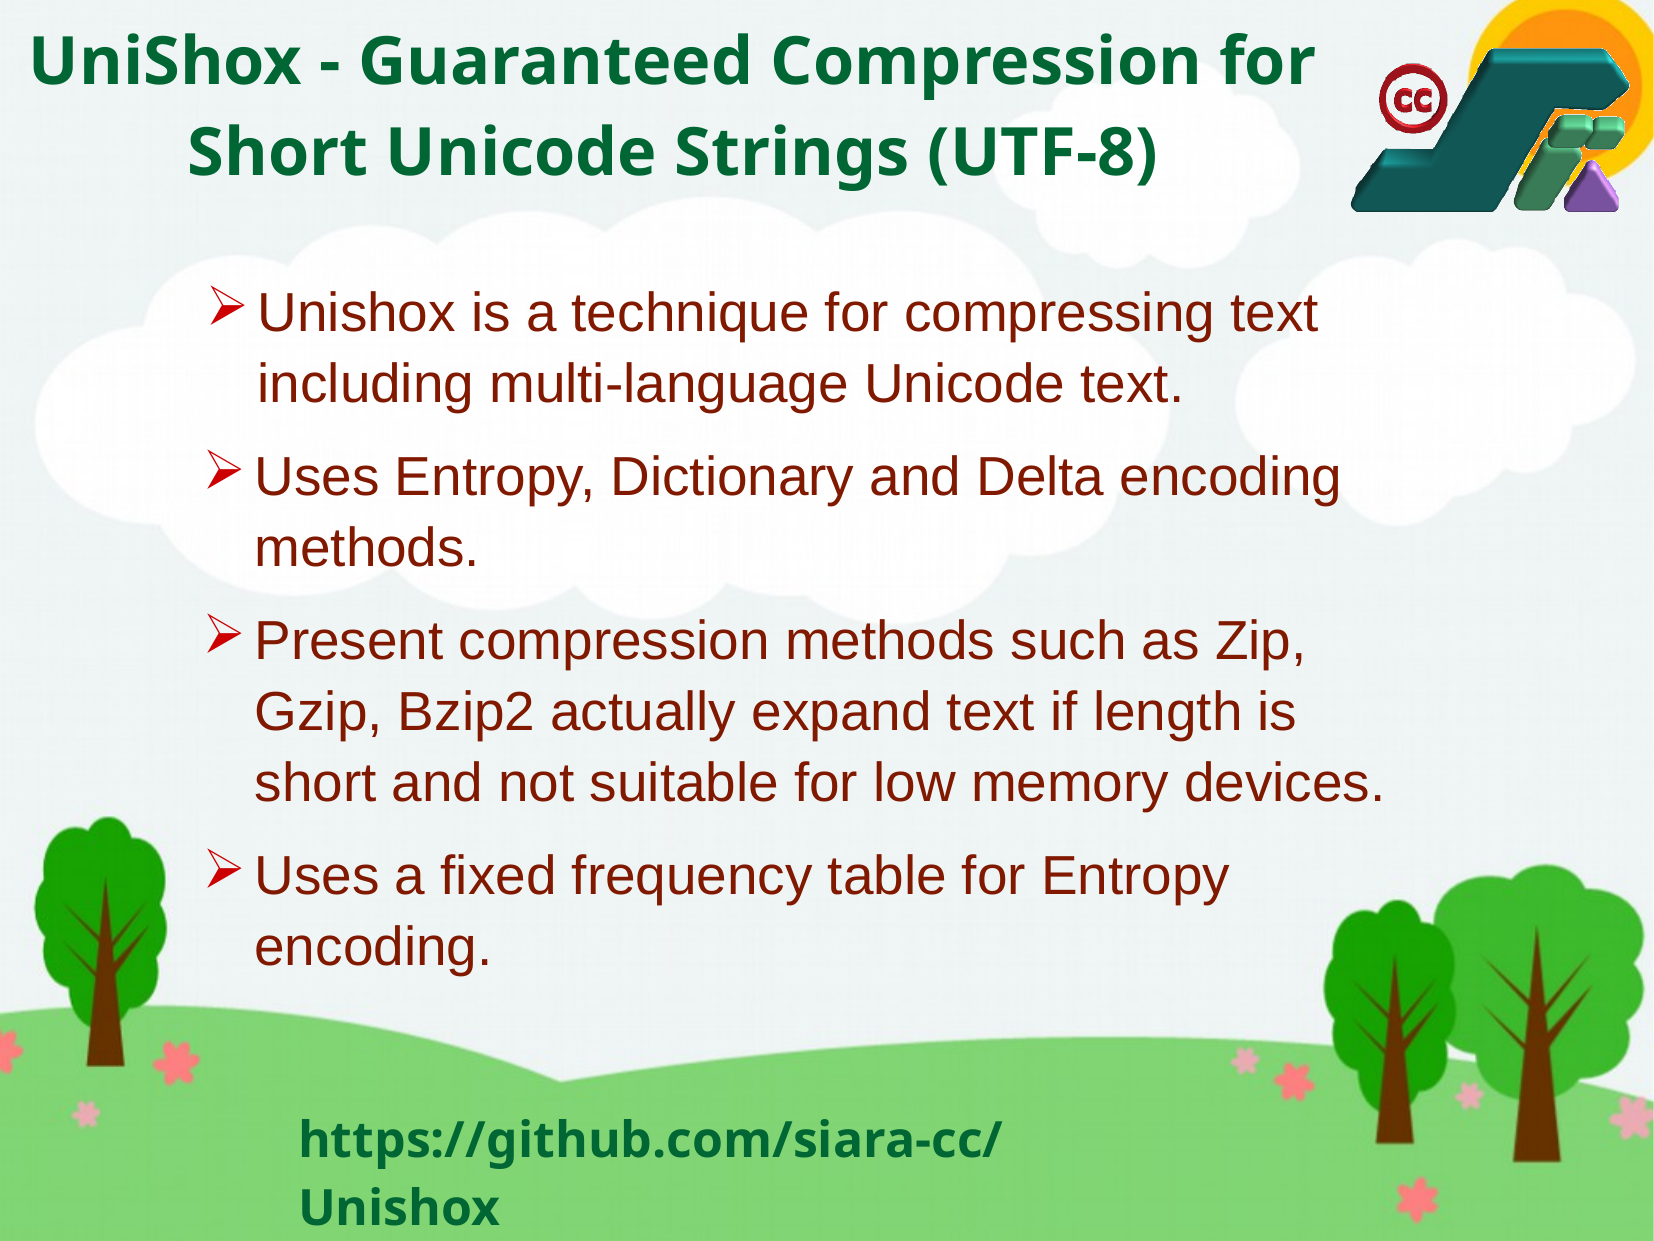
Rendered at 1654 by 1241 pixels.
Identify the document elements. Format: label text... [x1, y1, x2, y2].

picture [0, 0, 1654, 1241]
text_box https://github.com/siara-cc/Unishox [283, 1096, 1211, 1182]
list Unishox is a technique for compressing text including multi-language Unicode text. Uses Entropy, Dictionary and Delta encoding methods. Present compression methods such as Zip, Gzip, Bzip2 actually expand text if length is short and not suitable for low memory devices. Uses a fixed frequency table for Entropy encoding. [183, 272, 1424, 992]
text_box UniShox - Guaranteed Compression for Short Unicode Strings (UTF-8) [11, 5, 1335, 277]
